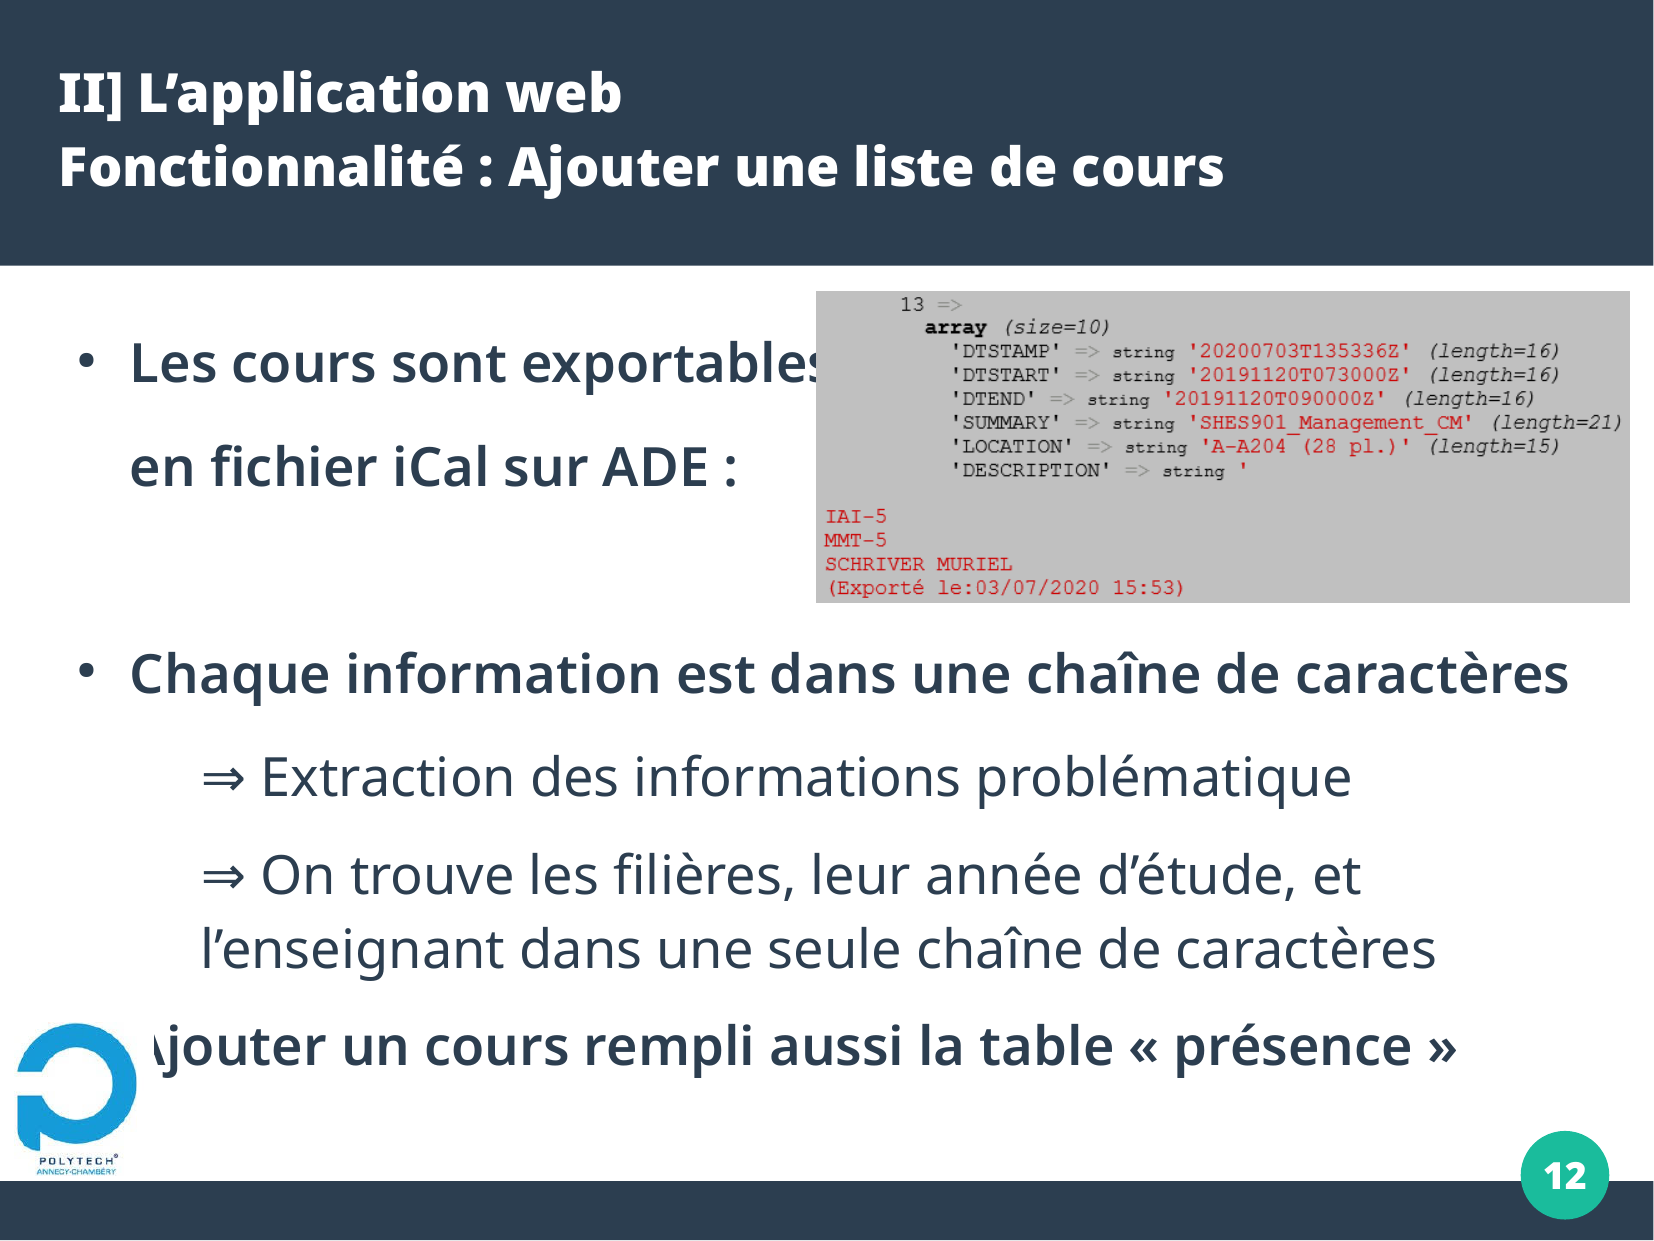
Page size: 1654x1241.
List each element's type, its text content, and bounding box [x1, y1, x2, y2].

picture [816, 291, 1630, 603]
title II] L’application web Fonctionnalité : Ajouter une liste de cours [59, 49, 1595, 207]
picture [0, 1022, 154, 1176]
list Les cours sont exportables en fichier iCal sur ADE : Chaque information est dans une chaîne de caractères ⇒ Extraction des informations problématique ⇒ On trouve les filières, leur année d’étude, et l’enseignant dans une seule chaîne de caractères Ajouter un cours rempli aussi la table « présence » [59, 324, 1595, 1152]
